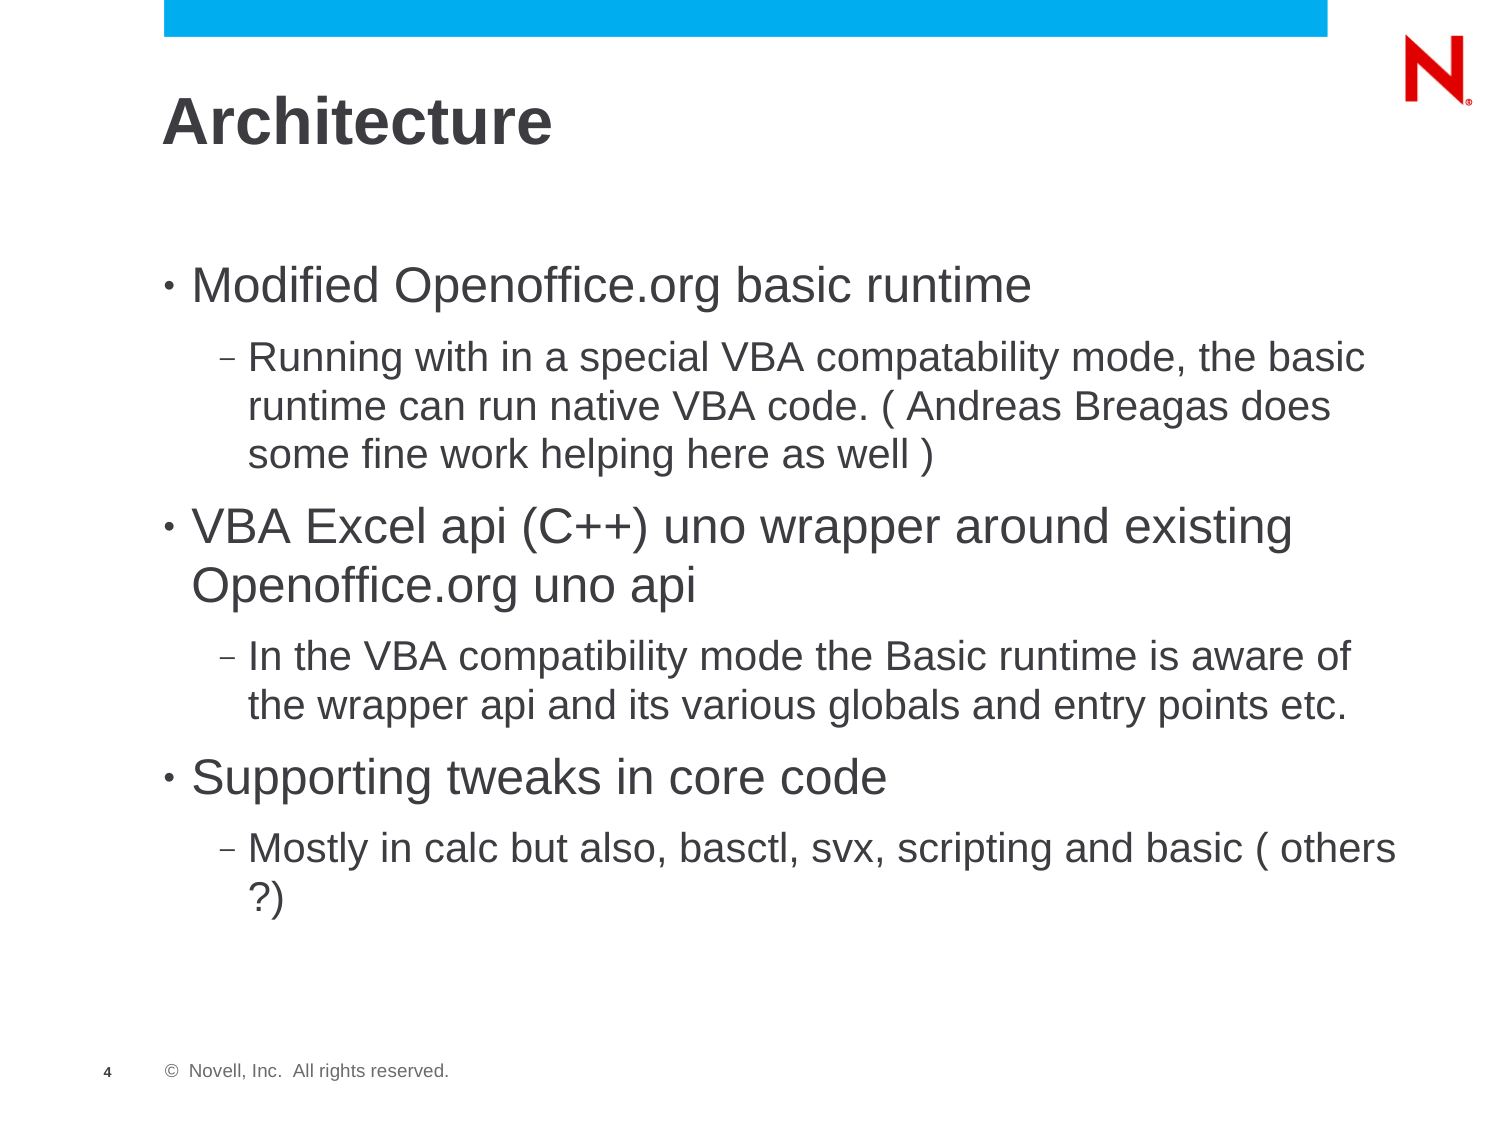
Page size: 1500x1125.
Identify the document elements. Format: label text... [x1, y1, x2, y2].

picture [1403, 32, 1473, 107]
title Architecture [161, 41, 1383, 205]
list Modified Openoffice.org basic runtime Running with in a special VBA compatability mode, the basic runtime can run native VBA code. ( Andreas Breagas does some fine work helping here as well ) VBA Excel api (C++) uno wrapper around existing Openoffice.org uno api In the VBA compatibility mode the Basic runtime is aware of the wrapper api and its various globals and entry points etc. Supporting tweaks in core code Mostly in calc but also, basctl, svx, scripting and basic ( others ?) [163, 254, 1404, 986]
